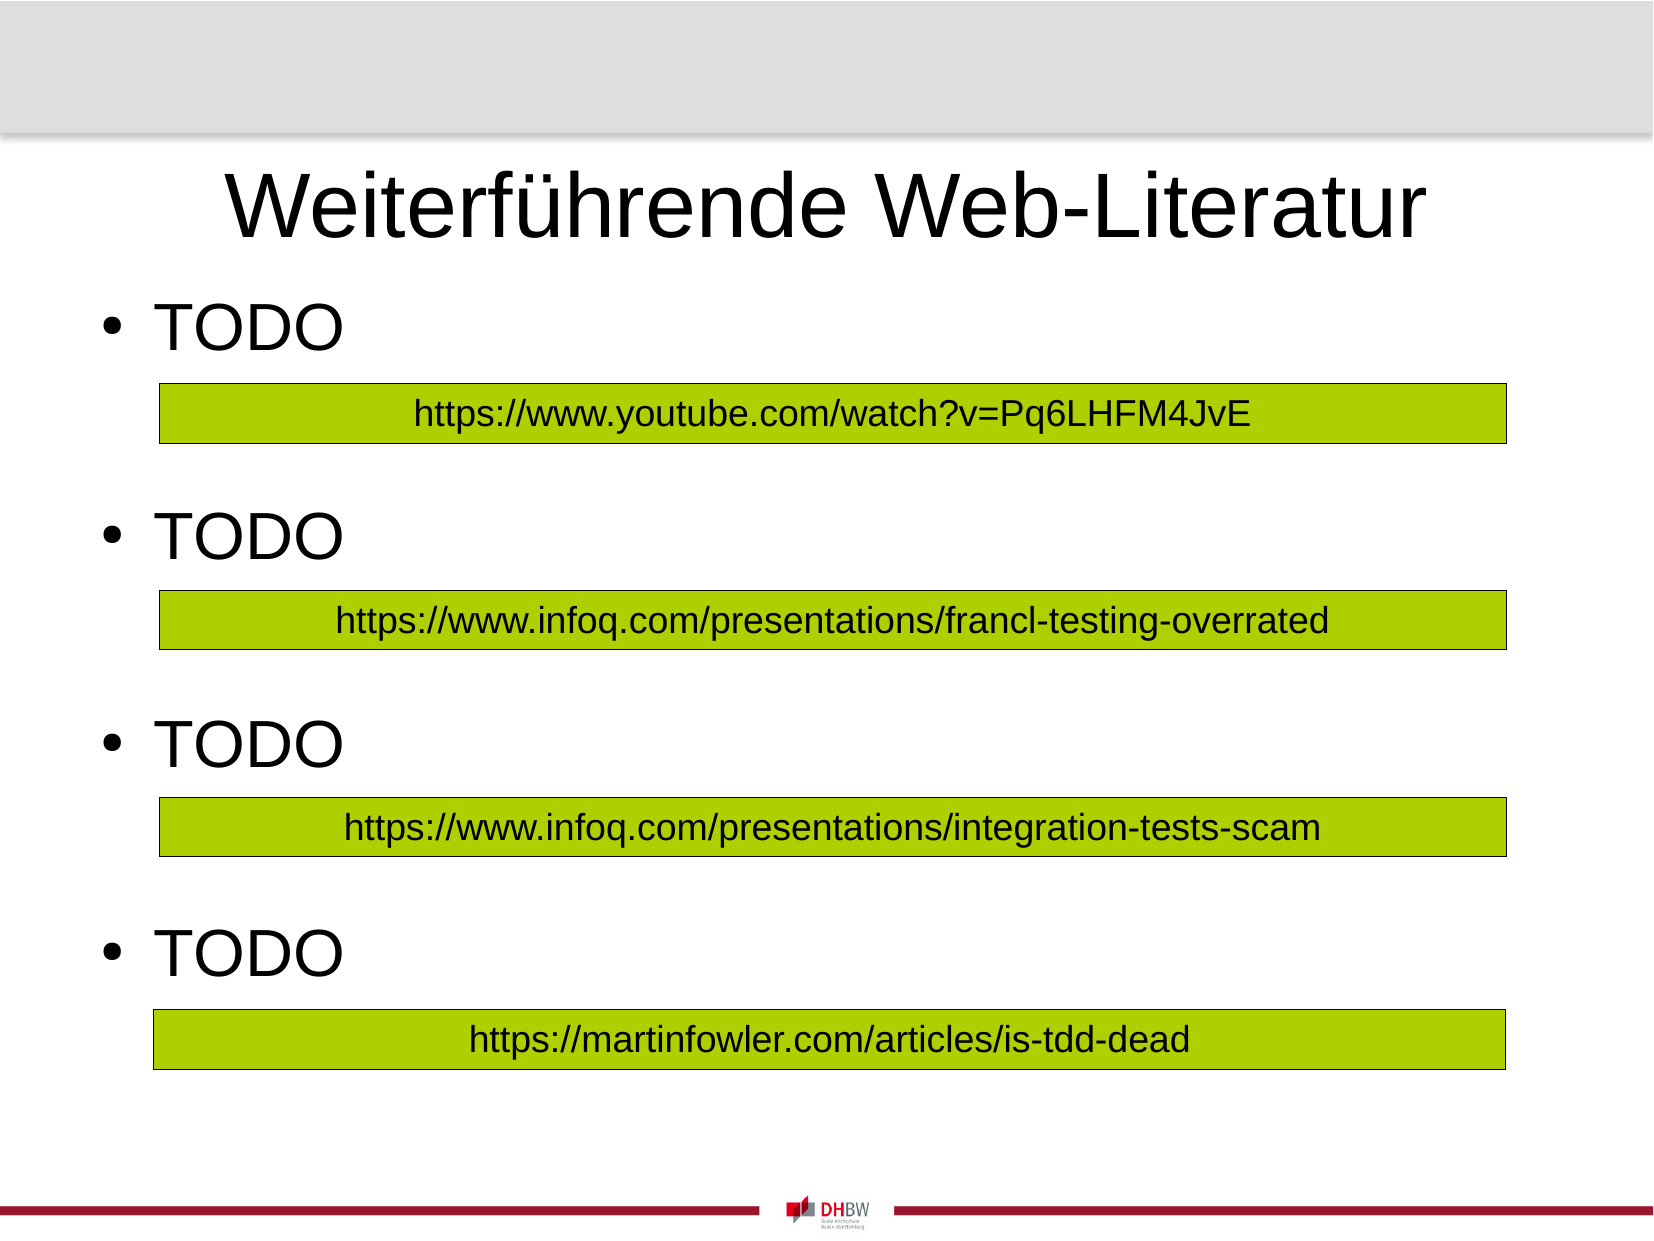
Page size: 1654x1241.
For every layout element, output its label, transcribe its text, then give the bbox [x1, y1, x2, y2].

text_box https://www.infoq.com/presentations/francl-testing-overrated [159, 590, 1507, 650]
picture [0, 1, 1654, 1237]
list TODO TODO TODO TODO [82, 290, 1595, 1066]
text_box https://martinfowler.com/articles/is-tdd-dead [153, 1009, 1506, 1070]
title Weiterführende Web-Literatur [82, 147, 1571, 257]
text_box https://www.infoq.com/presentations/integration-tests-scam [159, 797, 1507, 857]
text_box https://www.youtube.com/watch?v=Pq6LHFM4JvE [159, 383, 1507, 444]
